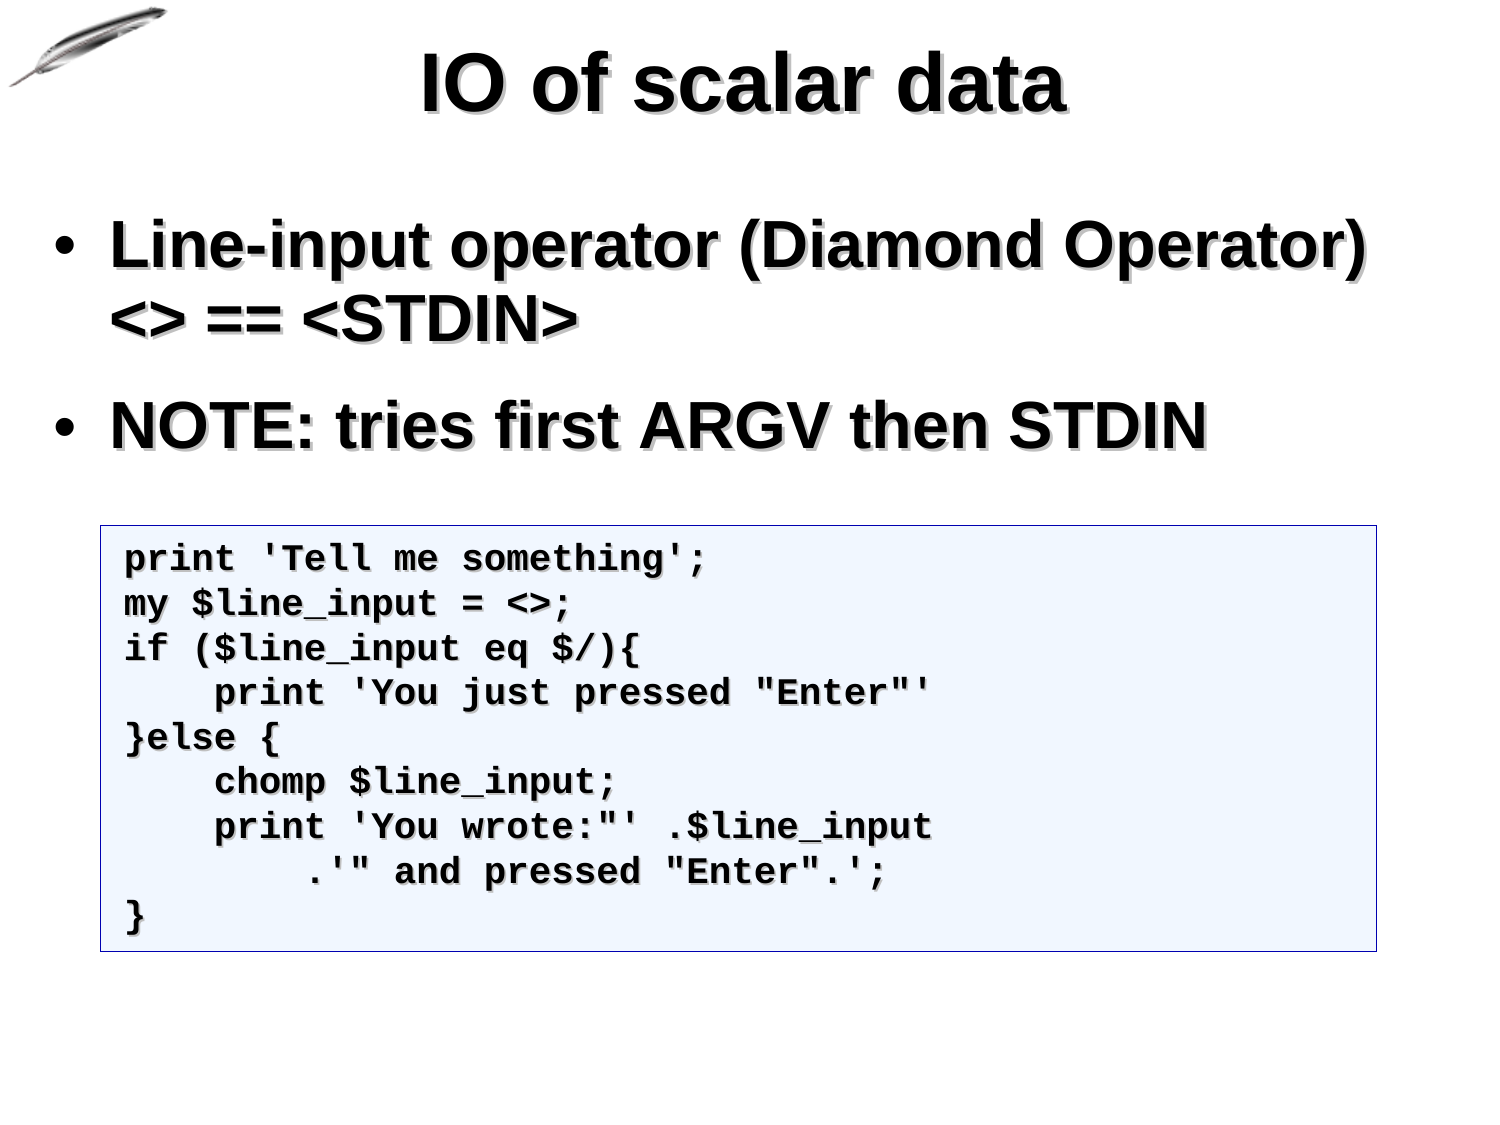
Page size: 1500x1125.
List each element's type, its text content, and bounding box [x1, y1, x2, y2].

text_box print 'Tell me something'; my $line_input = <>; if ($line_input eq $/){ print 'You just pressed "Enter"' }else { chomp $line_input; print 'You wrote:"' .$line_input .'" and pressed "Enter".'; } [100, 525, 1377, 952]
title IO of scalar data [419, 0, 1459, 176]
list Line-input operator (Diamond Operator) <> == <STDIN> NOTE: tries first ARGV then STDIN [53, 207, 1447, 1084]
picture [5, 5, 173, 89]
